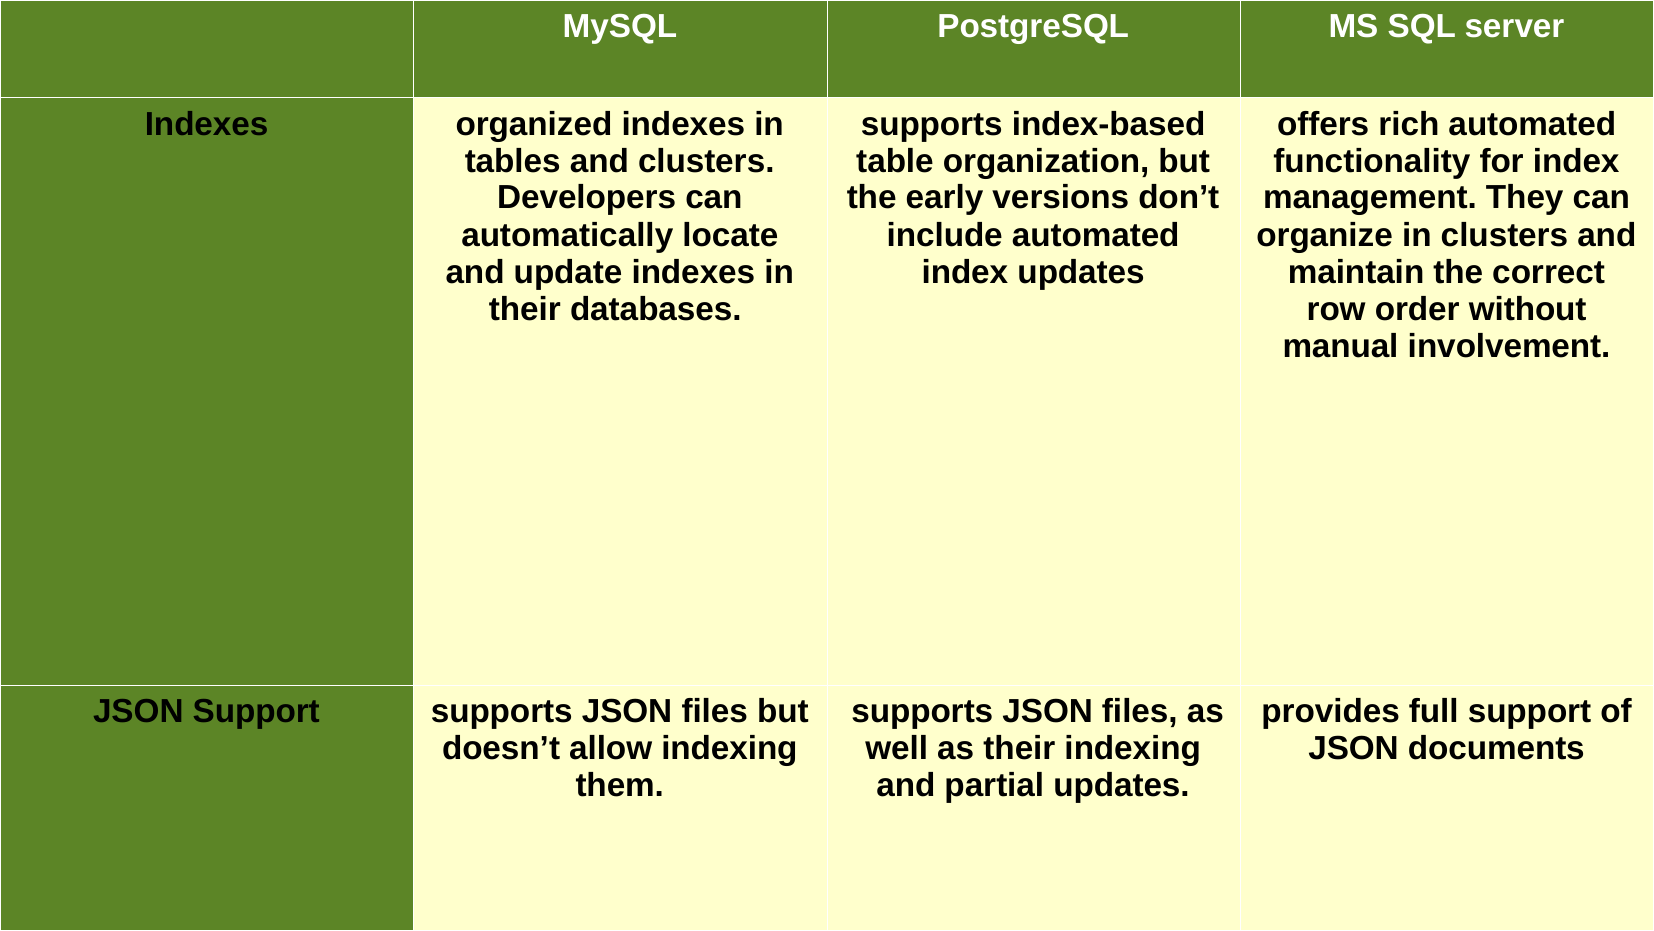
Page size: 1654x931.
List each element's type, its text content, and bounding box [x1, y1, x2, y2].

table_cell supports JSON files, as well as their indexing and partial updates. [828, 686, 1240, 930]
table_cell organized indexes in tables and clusters. Developers can automatically locate and update indexes in their databases. [414, 98, 827, 685]
table_header MS SQL server [1241, 1, 1653, 97]
table_header PostgreSQL [828, 1, 1240, 97]
table_cell offers rich automated functionality for index management. They can organize in clusters and maintain the correct row order without manual involvement. [1241, 98, 1653, 685]
table_cell provides full support of JSON documents [1241, 686, 1653, 930]
table_cell supports JSON files but doesn’t allow indexing them. [414, 686, 827, 930]
table_cell supports index-based table organization, but the early versions don’t include automated index updates [828, 98, 1240, 685]
table_header [1, 1, 413, 97]
table_header MySQL [414, 1, 827, 97]
table_cell JSON Support [1, 686, 413, 930]
table_cell Indexes [1, 98, 413, 685]
